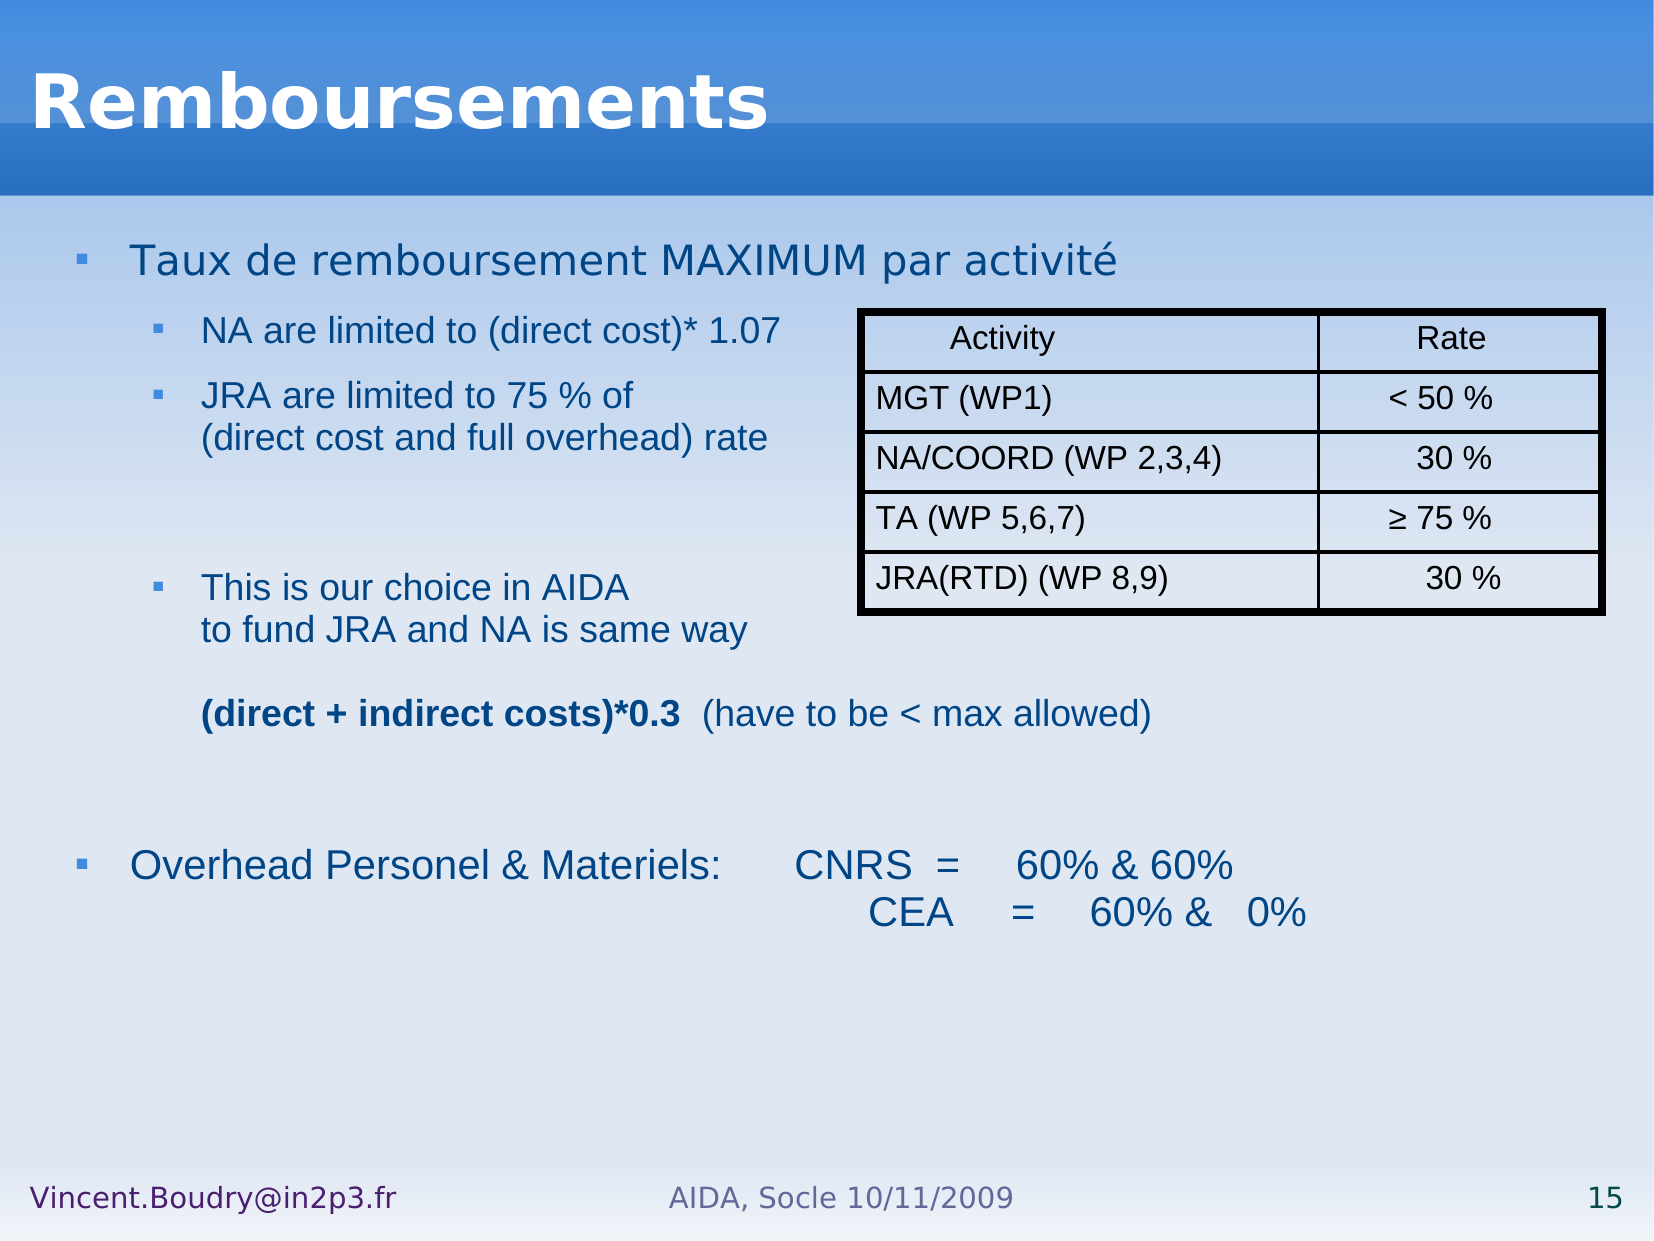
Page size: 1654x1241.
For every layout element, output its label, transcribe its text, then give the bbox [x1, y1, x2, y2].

table_cell < 50 % [1320, 374, 1598, 430]
table_cell ≥ 75 % [1320, 494, 1598, 550]
table_cell NA/COORD (WP 2,3,4) [865, 434, 1317, 490]
table_cell TA (WP 5,6,7) [865, 494, 1317, 550]
table_cell MGT (WP1) [865, 374, 1317, 430]
table_cell 30 % [1320, 554, 1598, 608]
table_header Rate [1320, 316, 1598, 370]
title Remboursements [29, 0, 1654, 207]
table_header Activity [865, 316, 1317, 370]
list Taux de remboursement MAXIMUM par activité NA are limited to (direct cost)* 1.07 JRA are limited to 75 % of (direct cost and full overhead) rate This is our choice in AIDA to fund JRA and NA is same way (direct + indirect costs)*0.3 (have to be < max allowed) Overhead Personel & Materiels: CNRS = 60% & 60% CEA = 60% & 0% [59, 236, 1595, 1137]
table_cell 30 % [1320, 434, 1598, 490]
table_cell JRA(RTD) (WP 8,9) [865, 554, 1317, 608]
picture [0, 0, 1654, 1241]
